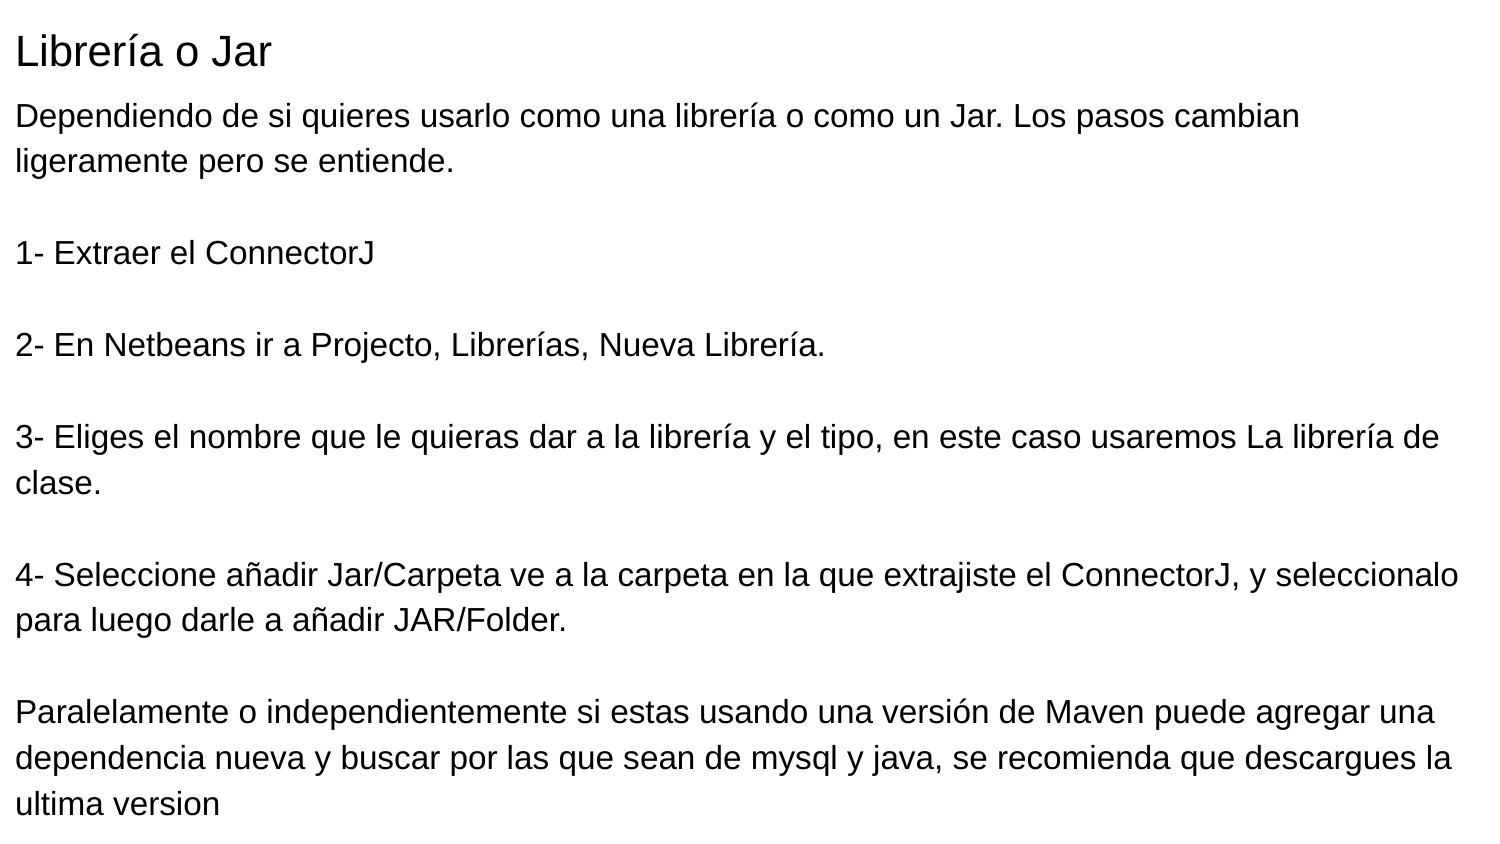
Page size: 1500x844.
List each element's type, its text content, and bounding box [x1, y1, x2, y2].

text_box Librería o Jar Dependiendo de si quieres usarlo como una librería o como un Jar. Los pasos cambian ligeramente pero se entiende. 1- Extraer el ConnectorJ 2- En Netbeans ir a Projecto, Librerías, Nueva Librería. 3- Eliges el nombre que le quieras dar a la librería y el tipo, en este caso usaremos La librería de clase. 4- Seleccione añadir Jar/Carpeta ve a la carpeta en la que extrajiste el ConnectorJ, y seleccionalo para luego darle a añadir JAR/Folder. Paralelamente o independientemente si estas usando una versión de Maven puede agregar una dependencia nueva y buscar por las que sean de mysql y java, se recomienda que descargues la ultima version [0, 0, 1500, 844]
